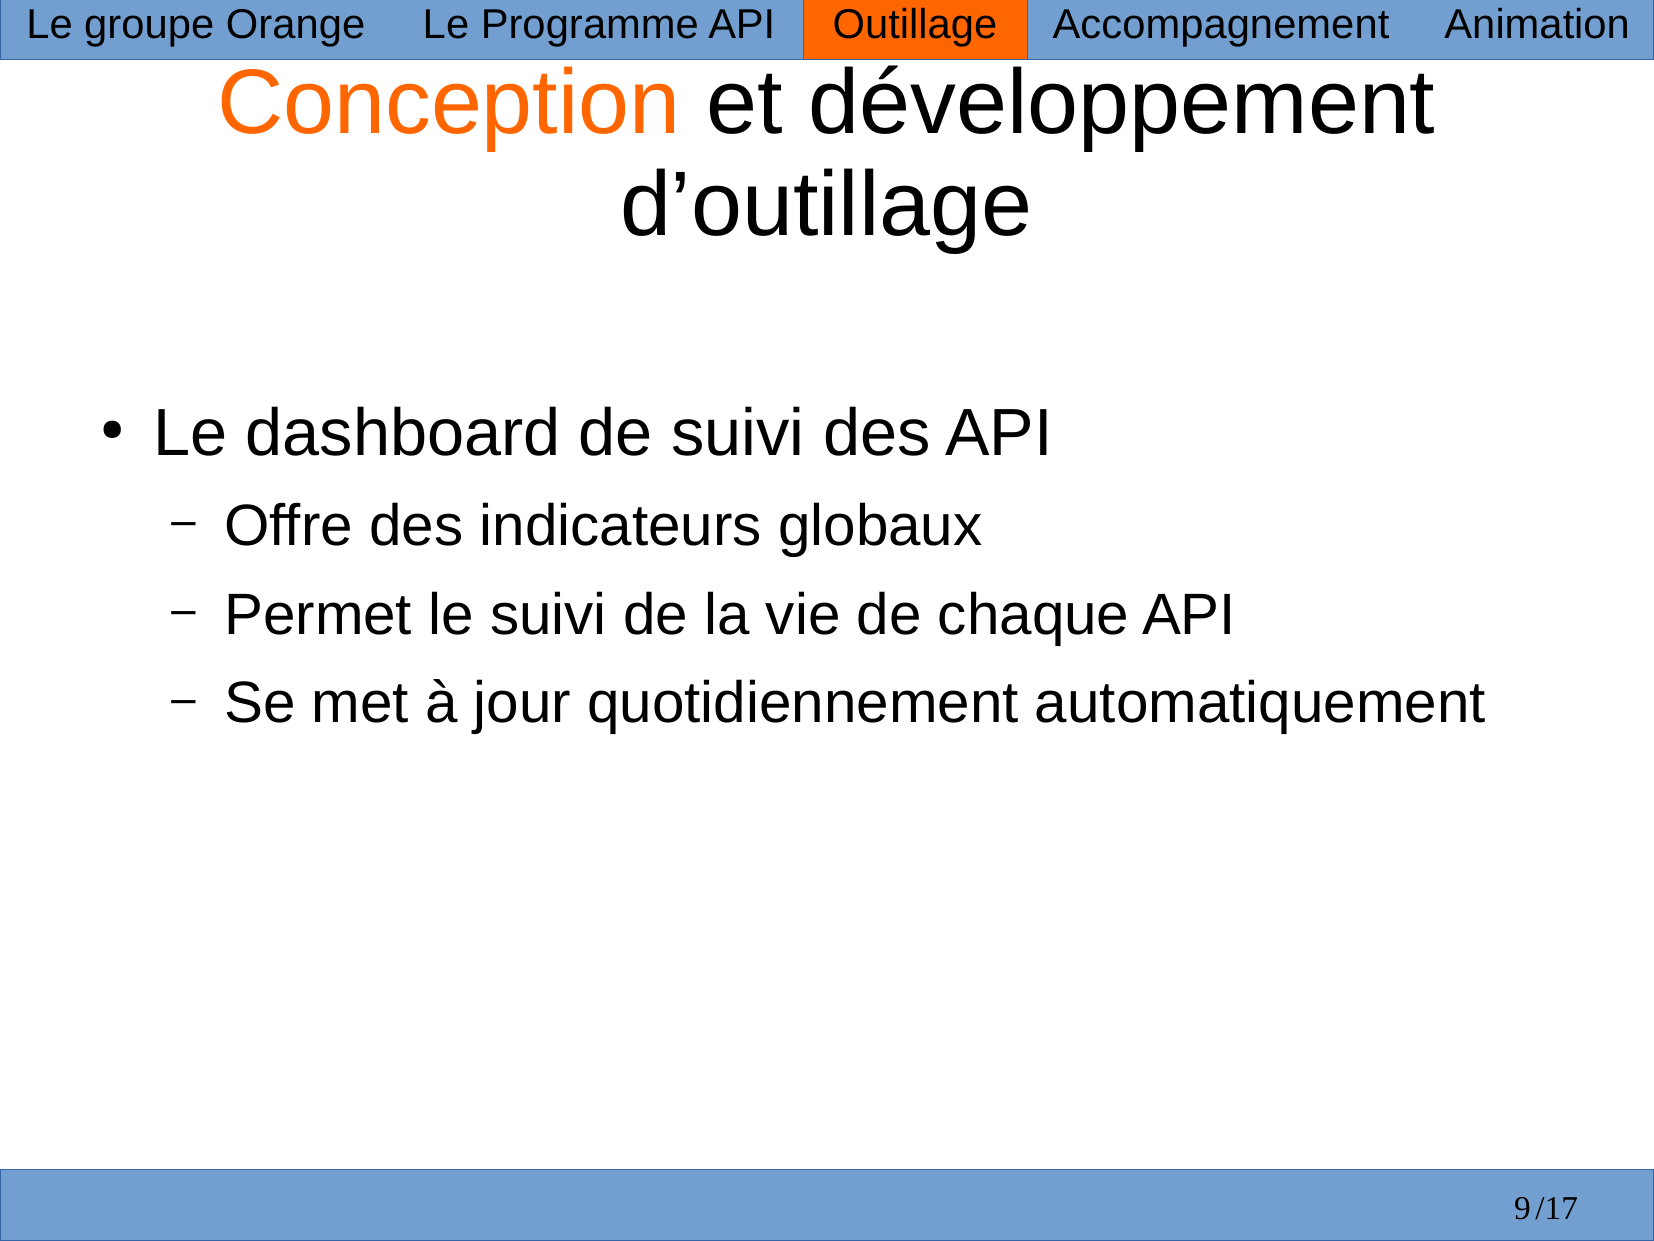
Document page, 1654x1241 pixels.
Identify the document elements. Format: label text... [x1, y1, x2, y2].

list Le dashboard de suivi des API Offre des indicateurs globaux Permet le suivi de la vie de chaque API Se met à jour quotidiennement automatiquement [82, 290, 1571, 1010]
title Conception et développement d’outillage [82, 60, 1571, 257]
text_box Le groupe Orange Le Programme API Outillage Accompagnement Animation [0, 0, 1654, 60]
